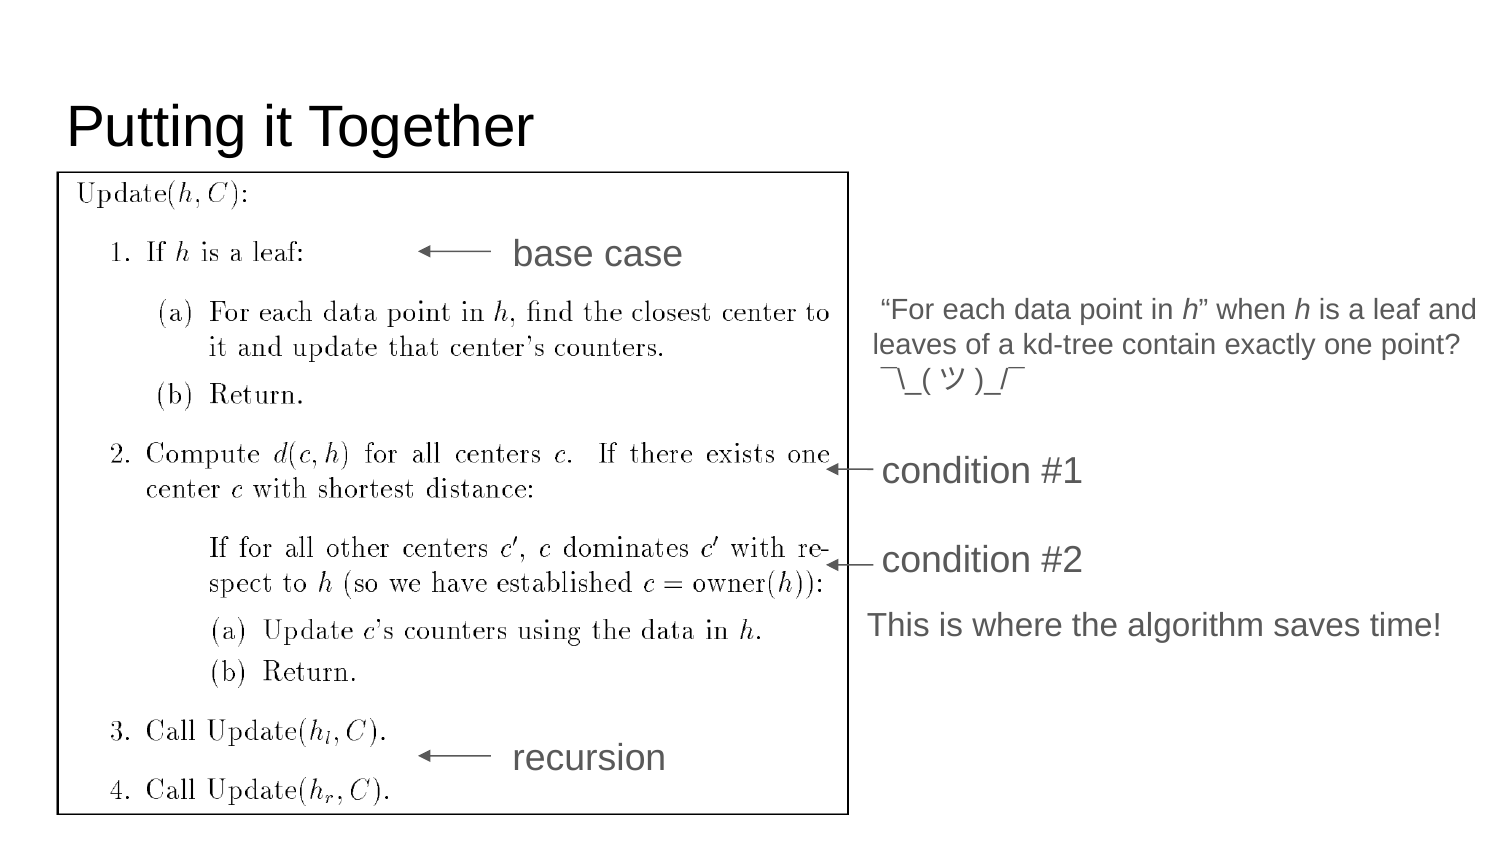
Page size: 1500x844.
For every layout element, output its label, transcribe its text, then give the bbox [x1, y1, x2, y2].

text_box “For each data point in h” when h is a leaf and leaves of a kd-tree contain exactly one point? ¯\_(ツ)_/¯ [857, 275, 1500, 411]
text_box condition #1 [866, 431, 1142, 507]
text_box This is where the algorithm saves time! [851, 588, 1476, 659]
text_box base case [497, 213, 773, 289]
picture [51, 166, 858, 820]
title Putting it Together [51, 72, 1449, 167]
text_box condition #2 [866, 519, 1142, 588]
text_box recursion [497, 717, 799, 794]
